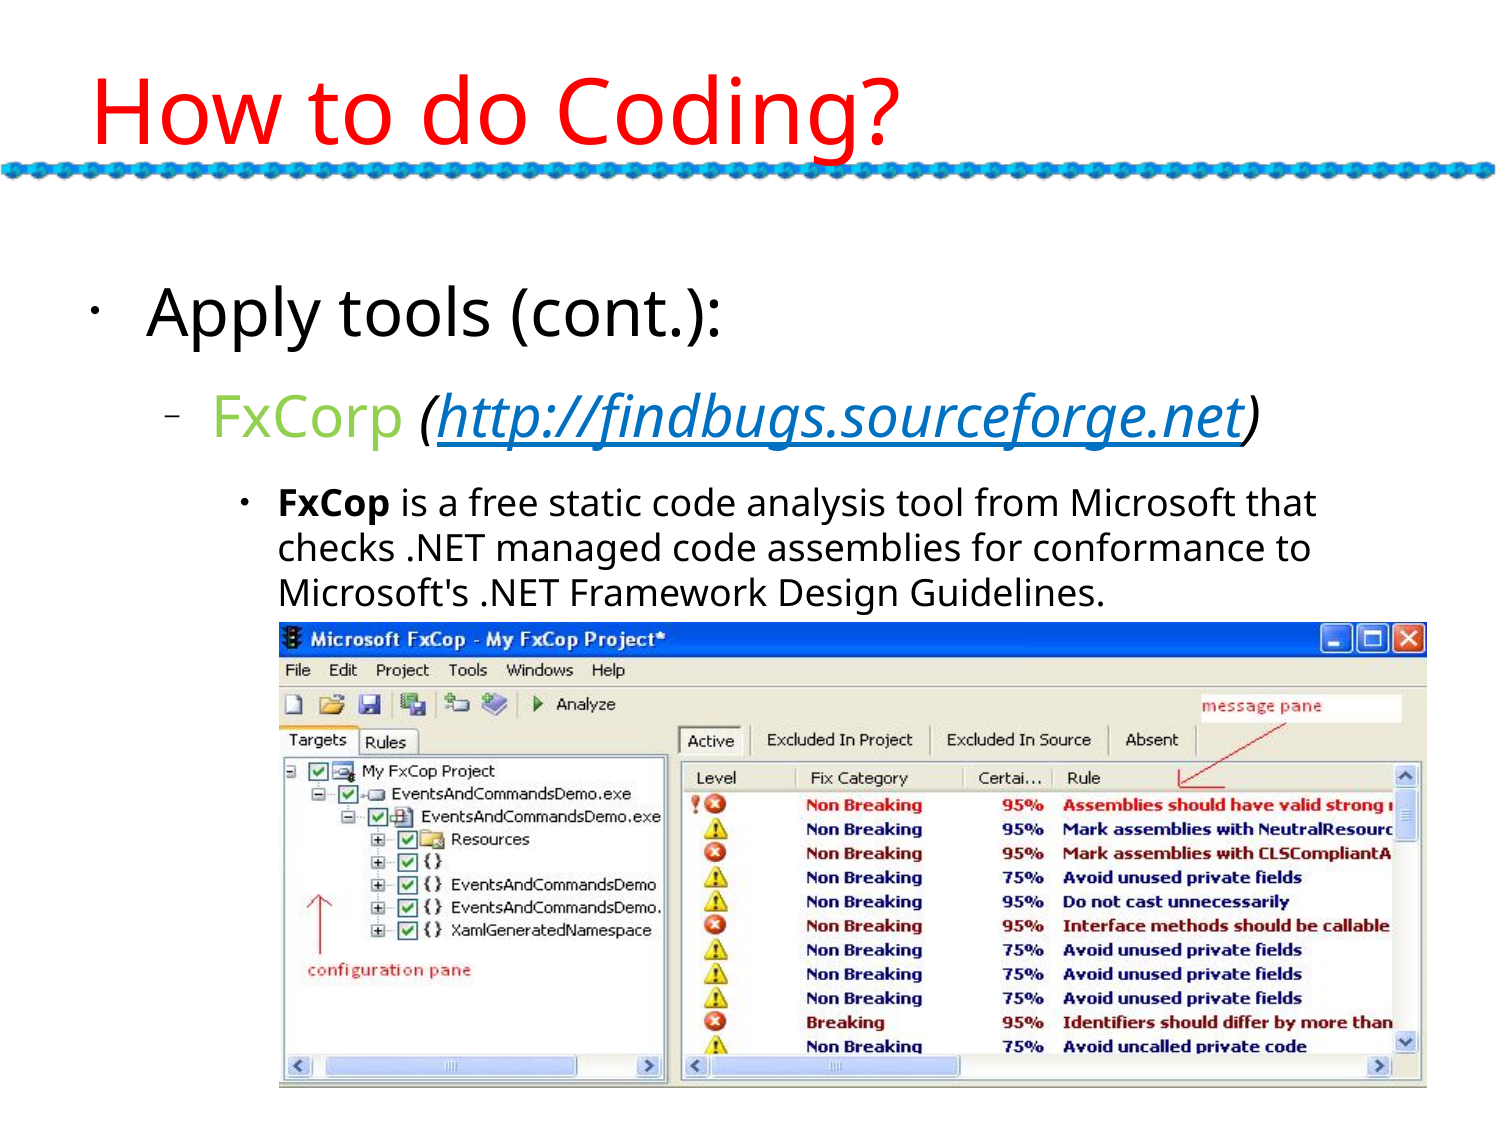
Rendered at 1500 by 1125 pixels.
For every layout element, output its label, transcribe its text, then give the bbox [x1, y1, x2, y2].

title How to do Coding? [75, 45, 1425, 233]
picture [279, 622, 1427, 1088]
list Apply tools (cont.): FxCorp (http://findbugs.sourceforge.net) FxCop is a free static code analysis tool from Microsoft that checks .NET managed code assemblies for conformance to Microsoft's .NET Framework Design Guidelines. [75, 262, 1425, 1005]
picture [0, 161, 75, 181]
picture [1425, 161, 1499, 181]
